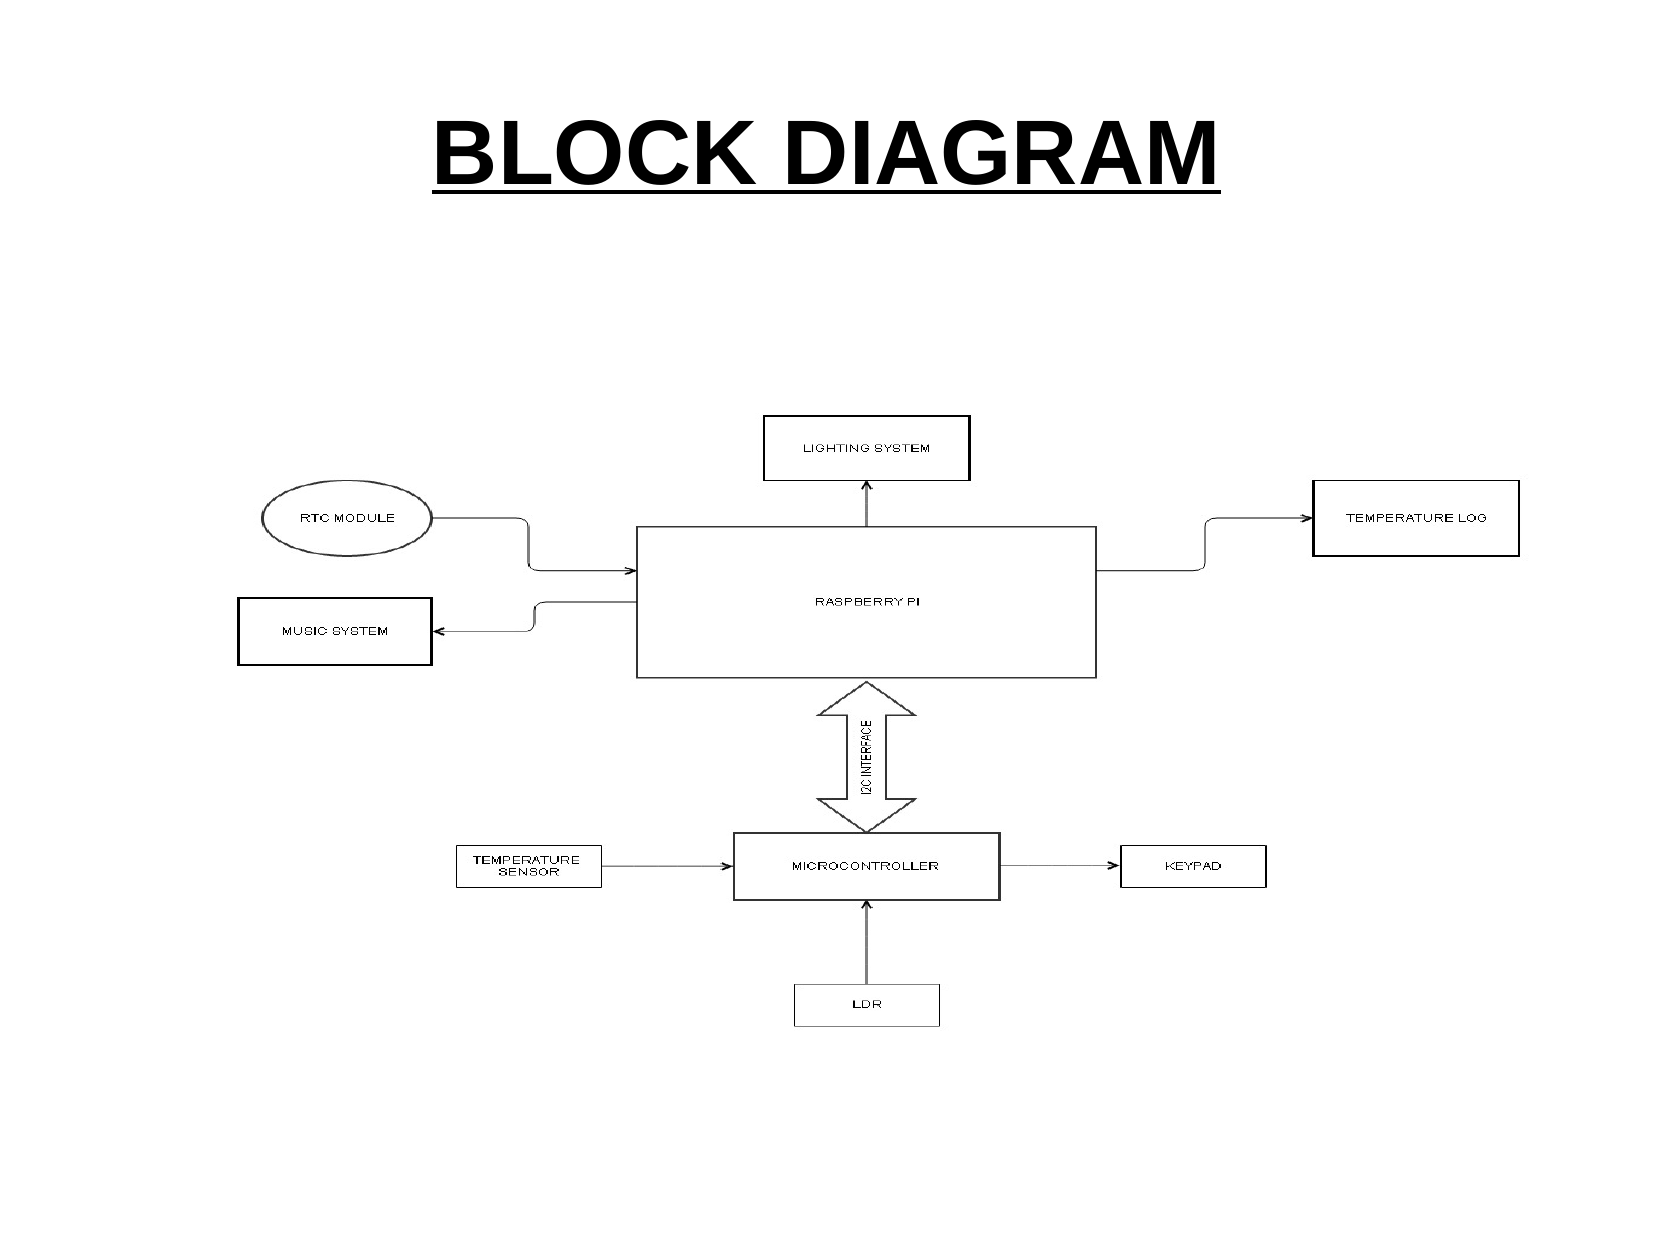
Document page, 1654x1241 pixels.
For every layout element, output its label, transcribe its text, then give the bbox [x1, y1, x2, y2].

picture [118, 413, 1551, 1042]
title BLOCK DIAGRAM [82, 49, 1571, 257]
